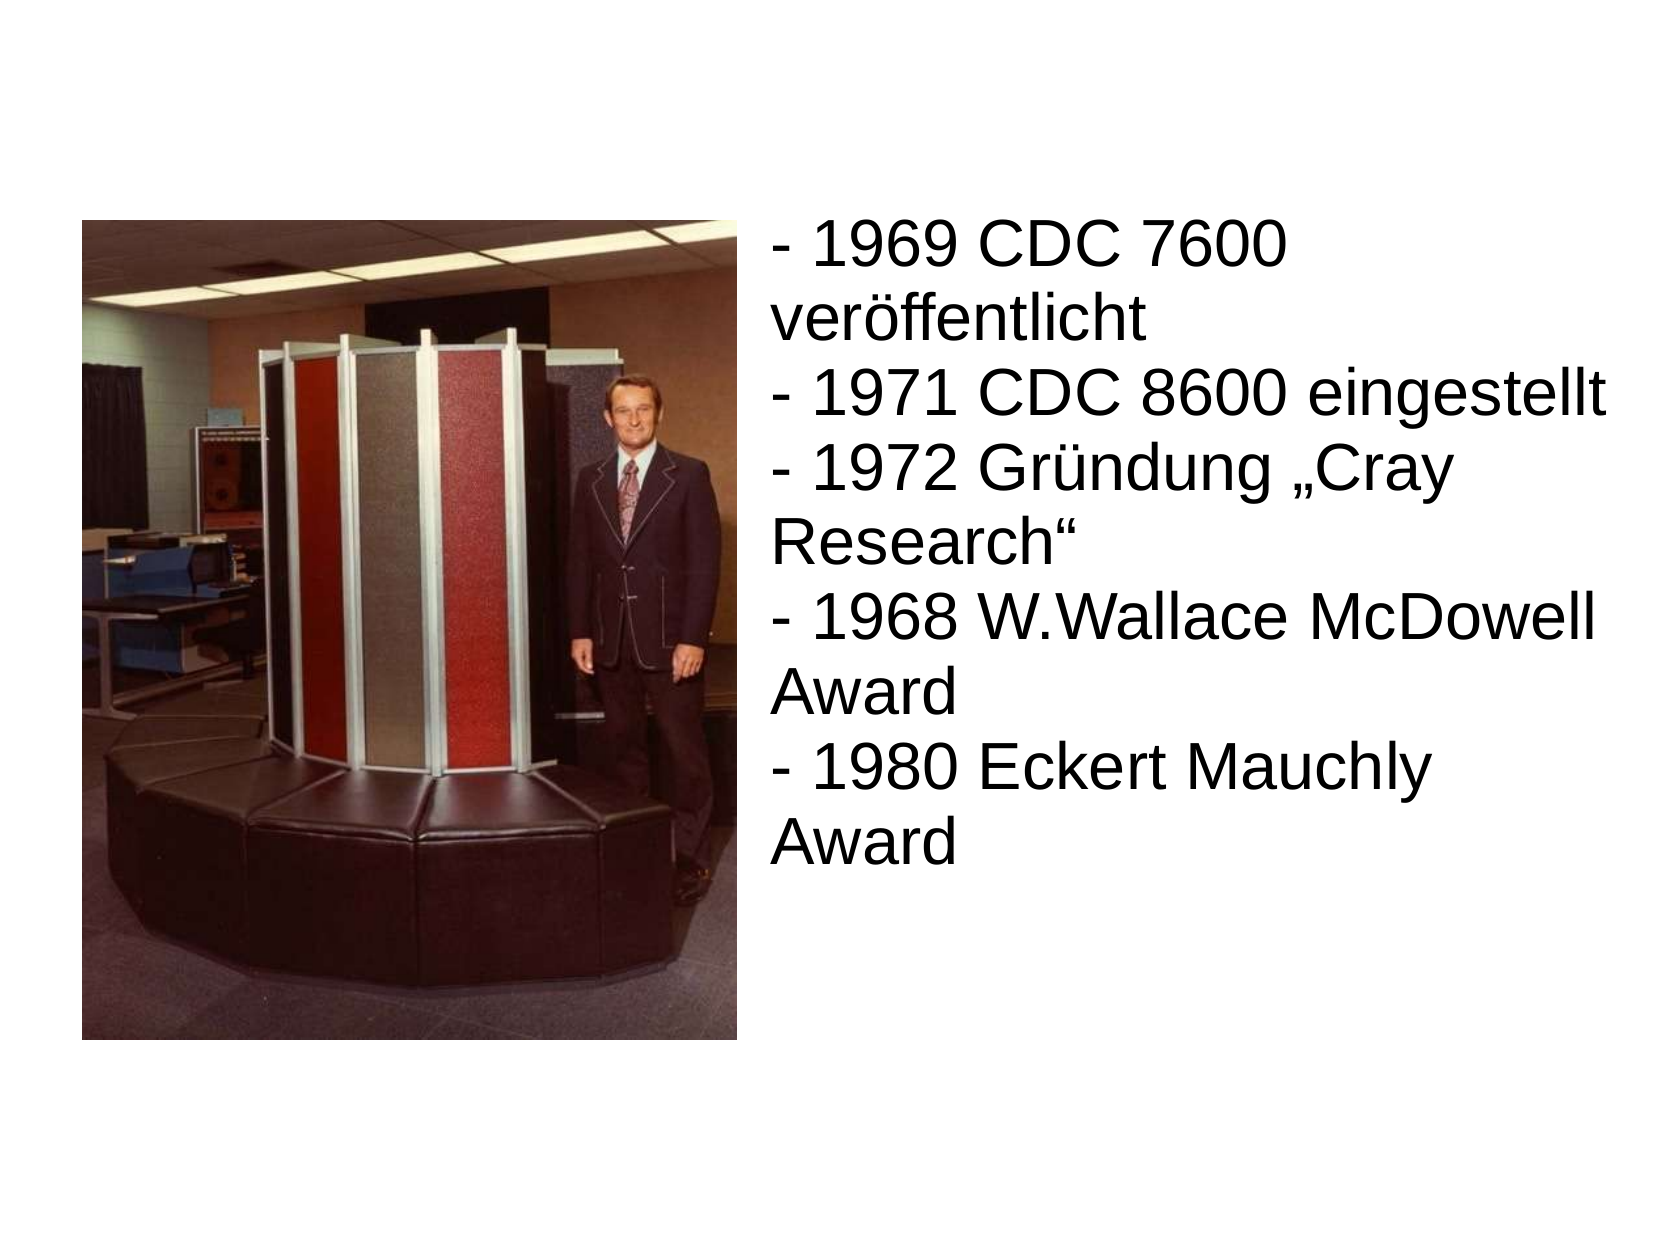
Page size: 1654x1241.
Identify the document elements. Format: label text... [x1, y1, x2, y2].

picture [82, 220, 737, 1040]
text_box - 1969 CDC 7600 veröffentlicht - 1971 CDC 8600 eingestellt - 1972 Gründung „Cray Research“ - 1968 W.Wallace McDowell Award - 1980 Eckert Mauchly Award [755, 198, 1630, 886]
